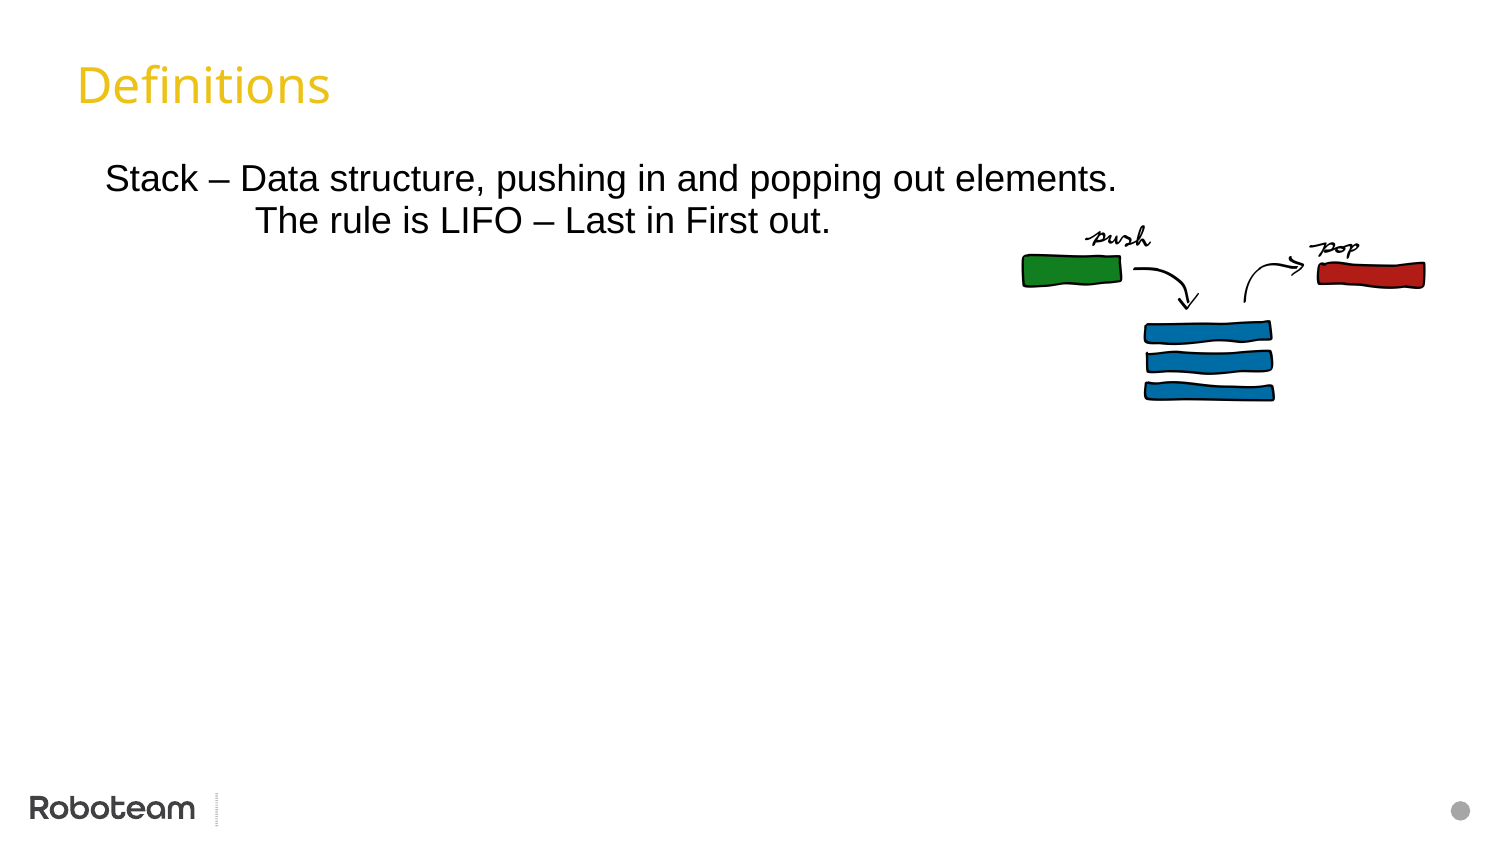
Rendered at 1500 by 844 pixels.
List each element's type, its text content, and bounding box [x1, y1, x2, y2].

picture [1020, 224, 1426, 402]
title Definitions [61, 45, 1412, 127]
text_box Stack – Data structure, pushing in and popping out elements. The rule is LIFO – Last in First out. [90, 150, 1381, 290]
